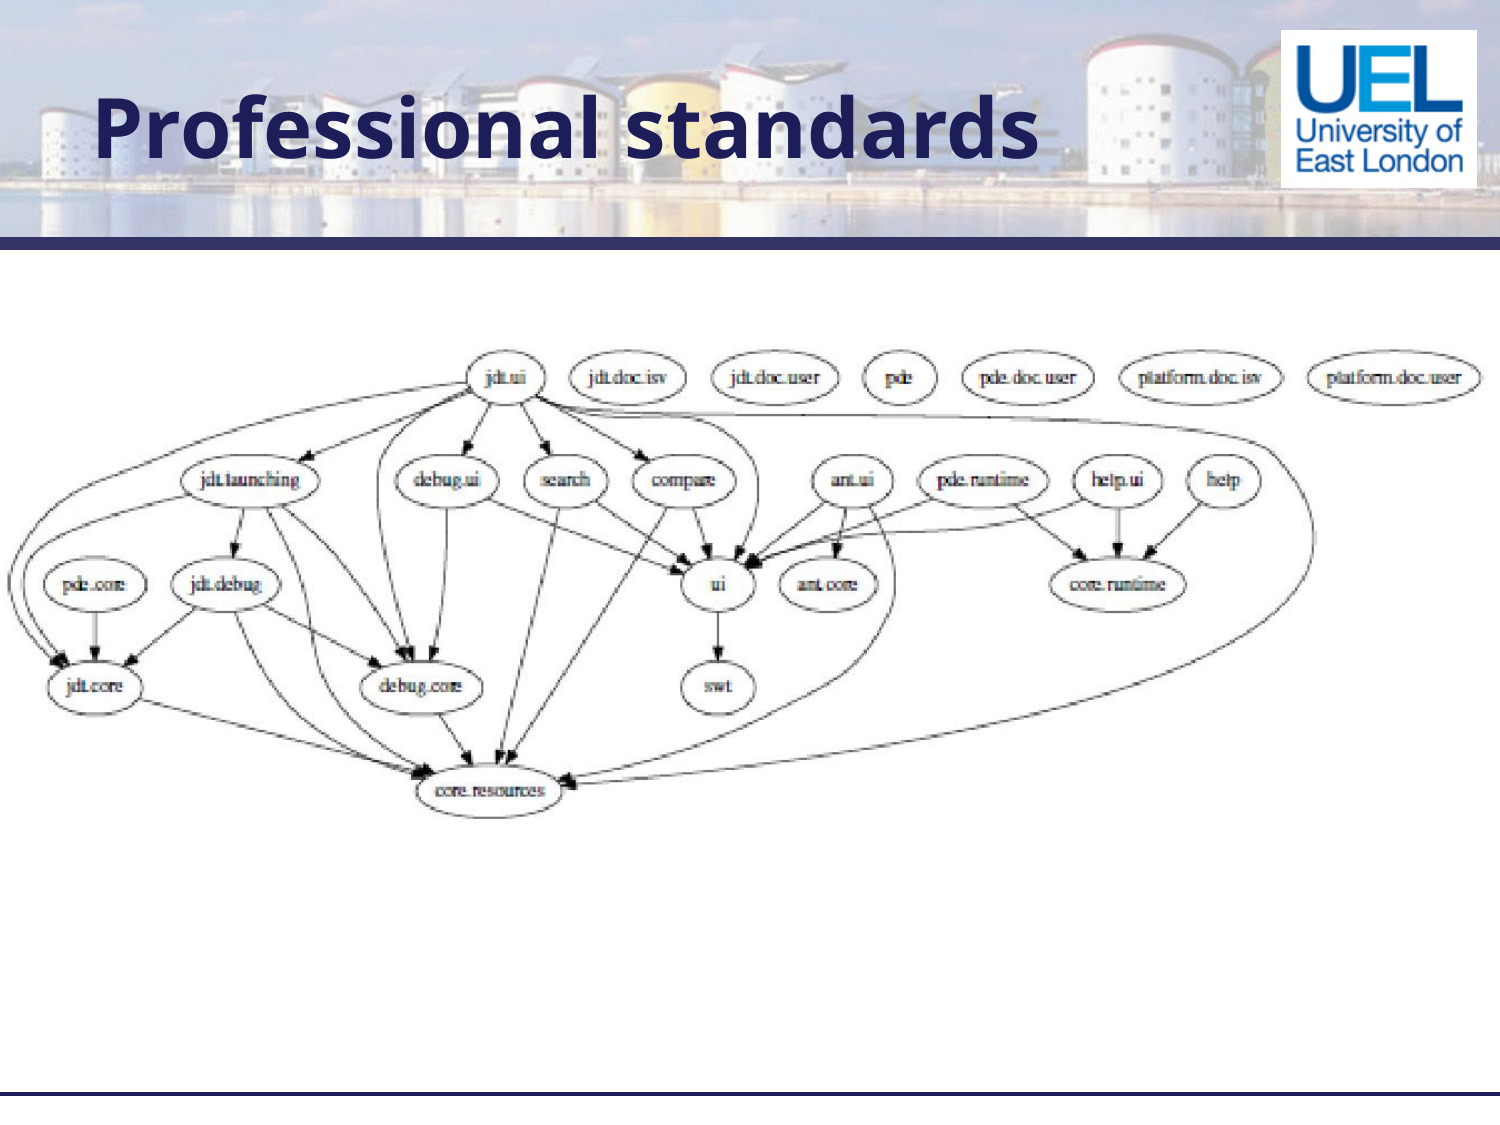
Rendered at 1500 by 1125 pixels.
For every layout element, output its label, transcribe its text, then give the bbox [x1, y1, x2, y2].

picture [0, 0, 1500, 237]
title Professional standards [76, 17, 1247, 234]
picture [2, 305, 1500, 829]
